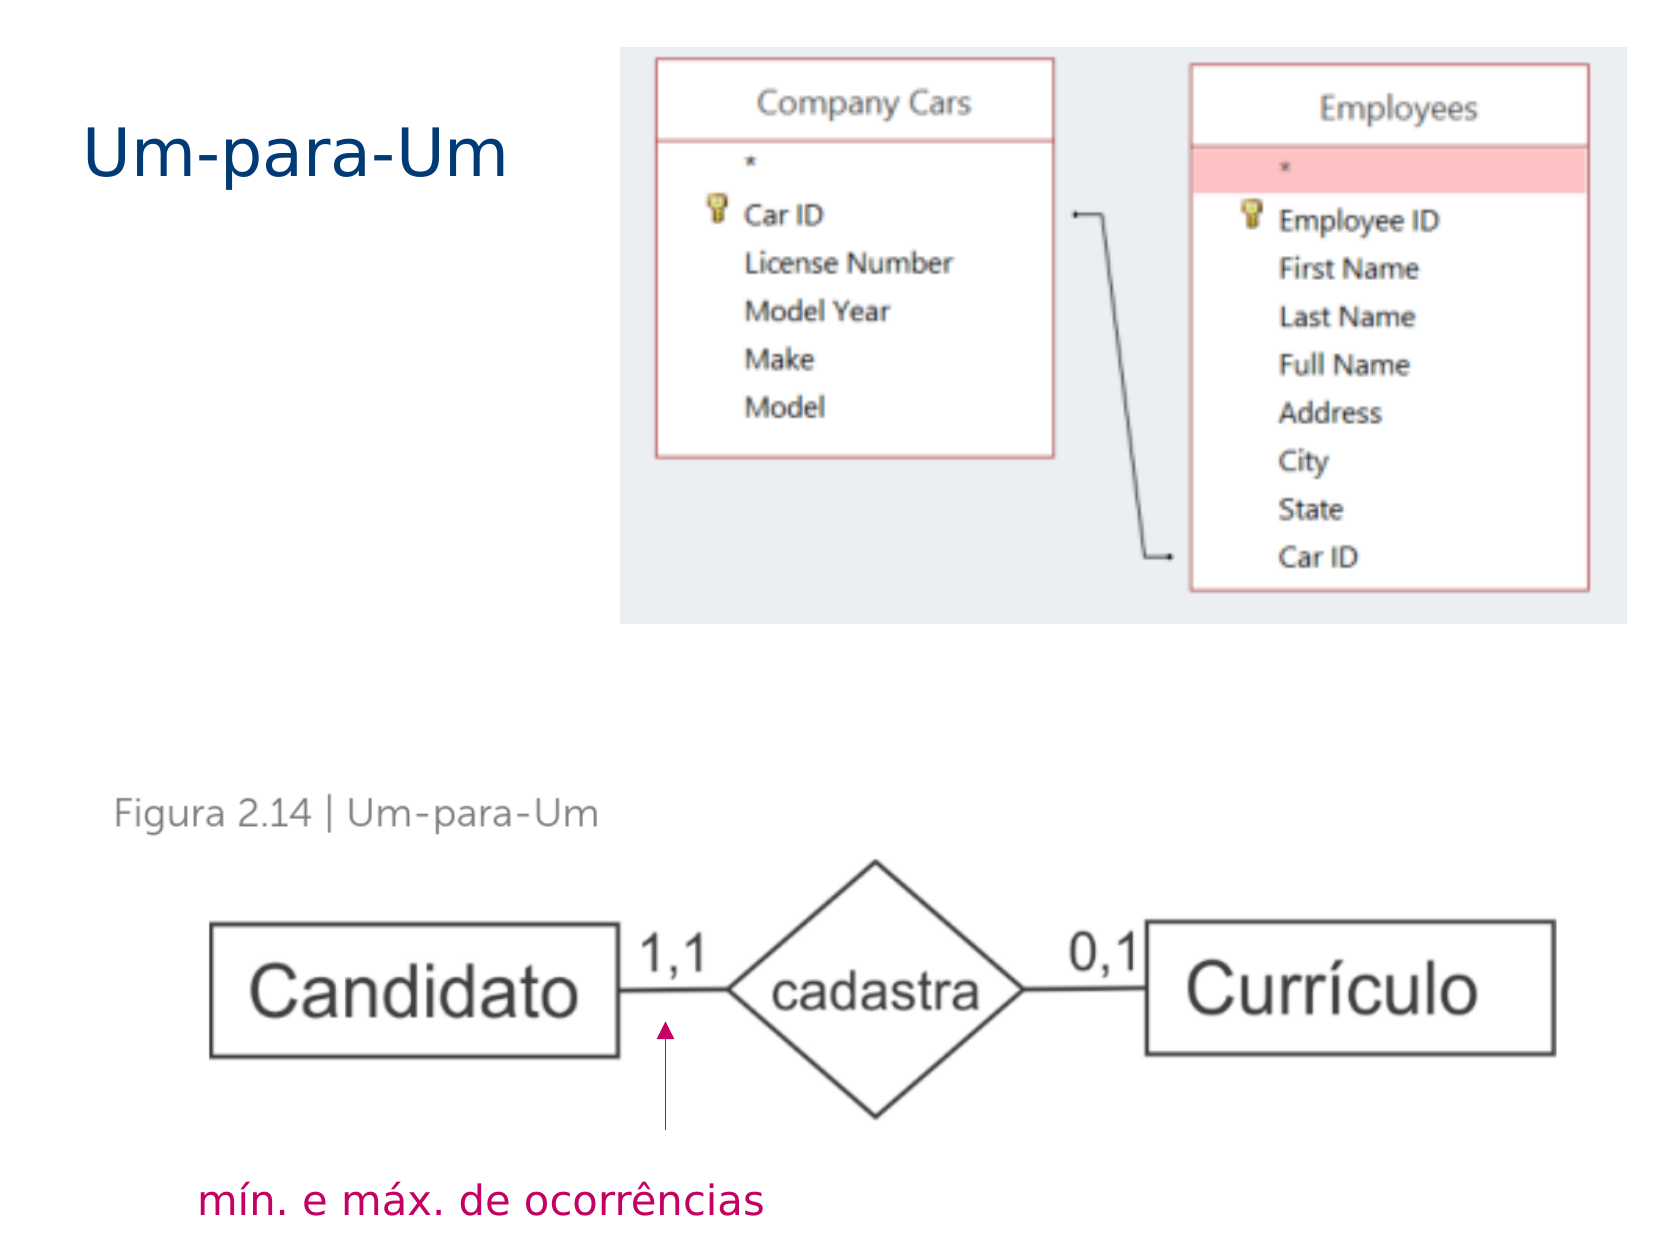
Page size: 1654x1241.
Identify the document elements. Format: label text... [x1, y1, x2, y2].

picture [111, 789, 1563, 1131]
title Um-para-Um [82, 82, 620, 224]
picture [620, 47, 1627, 624]
text_box mín. e máx. de ocorrências [182, 1168, 780, 1233]
